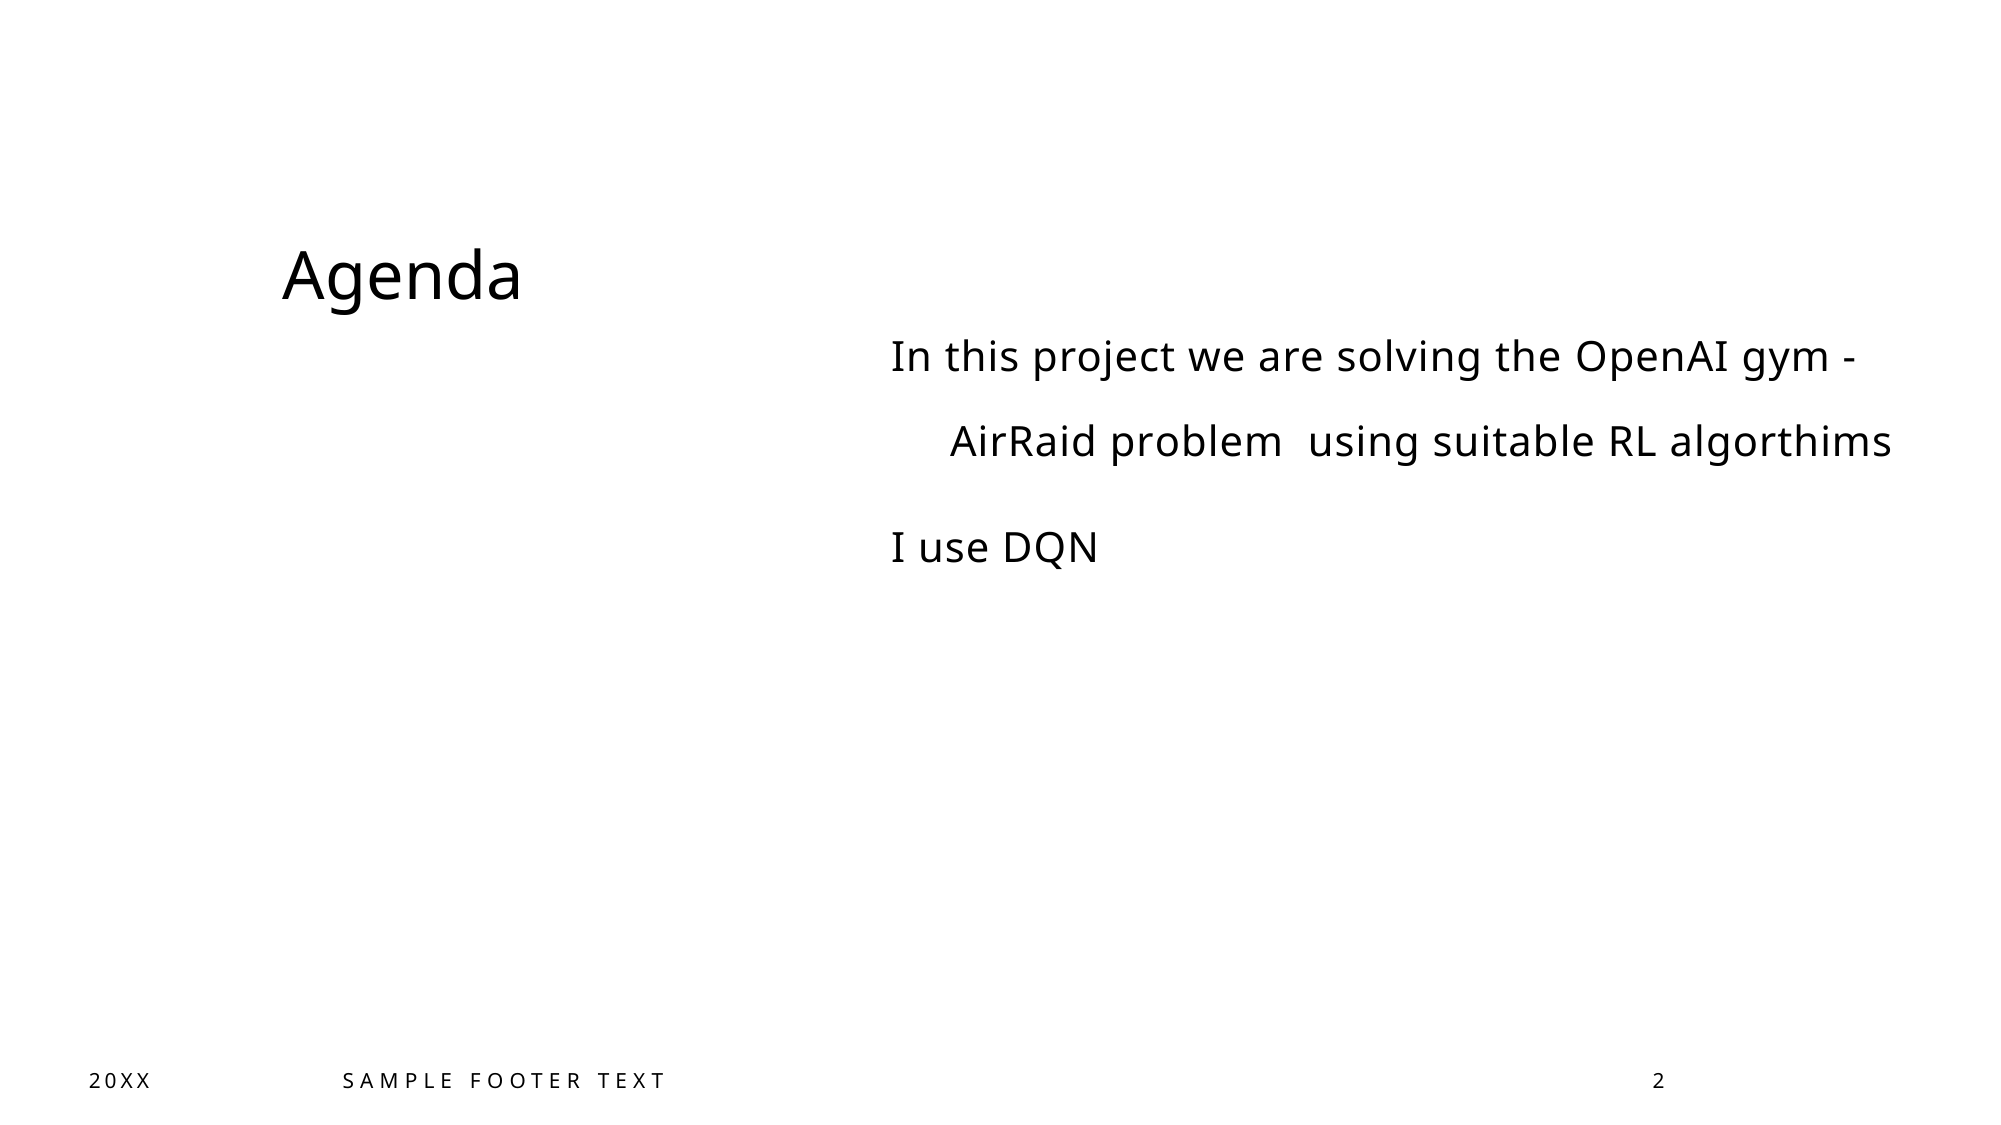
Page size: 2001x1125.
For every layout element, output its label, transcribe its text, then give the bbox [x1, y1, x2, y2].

text_box 20XX [73, 1042, 317, 1119]
picture [816, 0, 2000, 1125]
text_box Sample Footer Text [327, 1042, 816, 1119]
title Agenda [86, 87, 720, 327]
